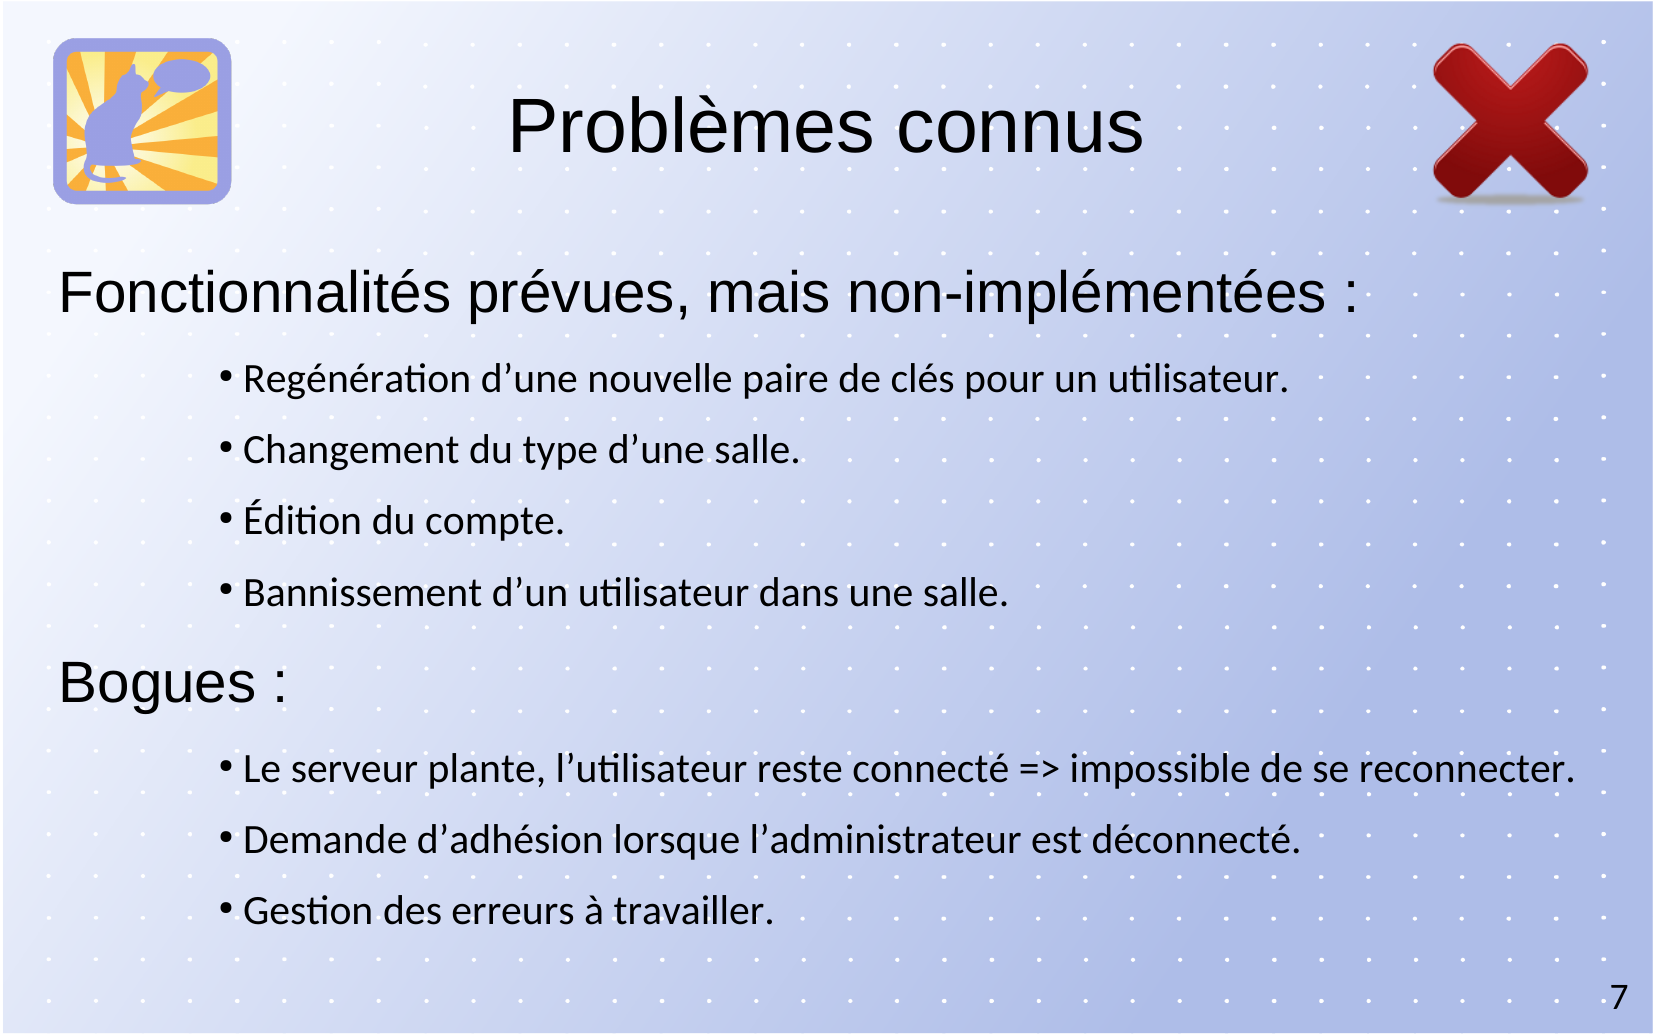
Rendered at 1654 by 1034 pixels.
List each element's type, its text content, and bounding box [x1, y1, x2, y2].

picture [1426, 41, 1595, 210]
picture [47, 32, 237, 210]
text_box Problèmes connus [82, 41, 1571, 214]
text_box Le serveur plante, l’utilisateur reste connecté => impossible de se reconnecter. Demande d’adhésion lorsque l’administrateur est déconnecté. Gestion des erreurs à travailler. [106, 741, 1594, 954]
text_box 7 [1594, 964, 1642, 1025]
text_box Bogues : [59, 636, 934, 730]
text_box Fonctionnalités prévues, mais non-implémentées : [59, 247, 1394, 340]
text_box Regénération d’une nouvelle paire de clés pour un utilisateur. Changement du type d’une salle. Édition du compte. Bannissement d’un utilisateur dans une salle. [106, 351, 1594, 647]
